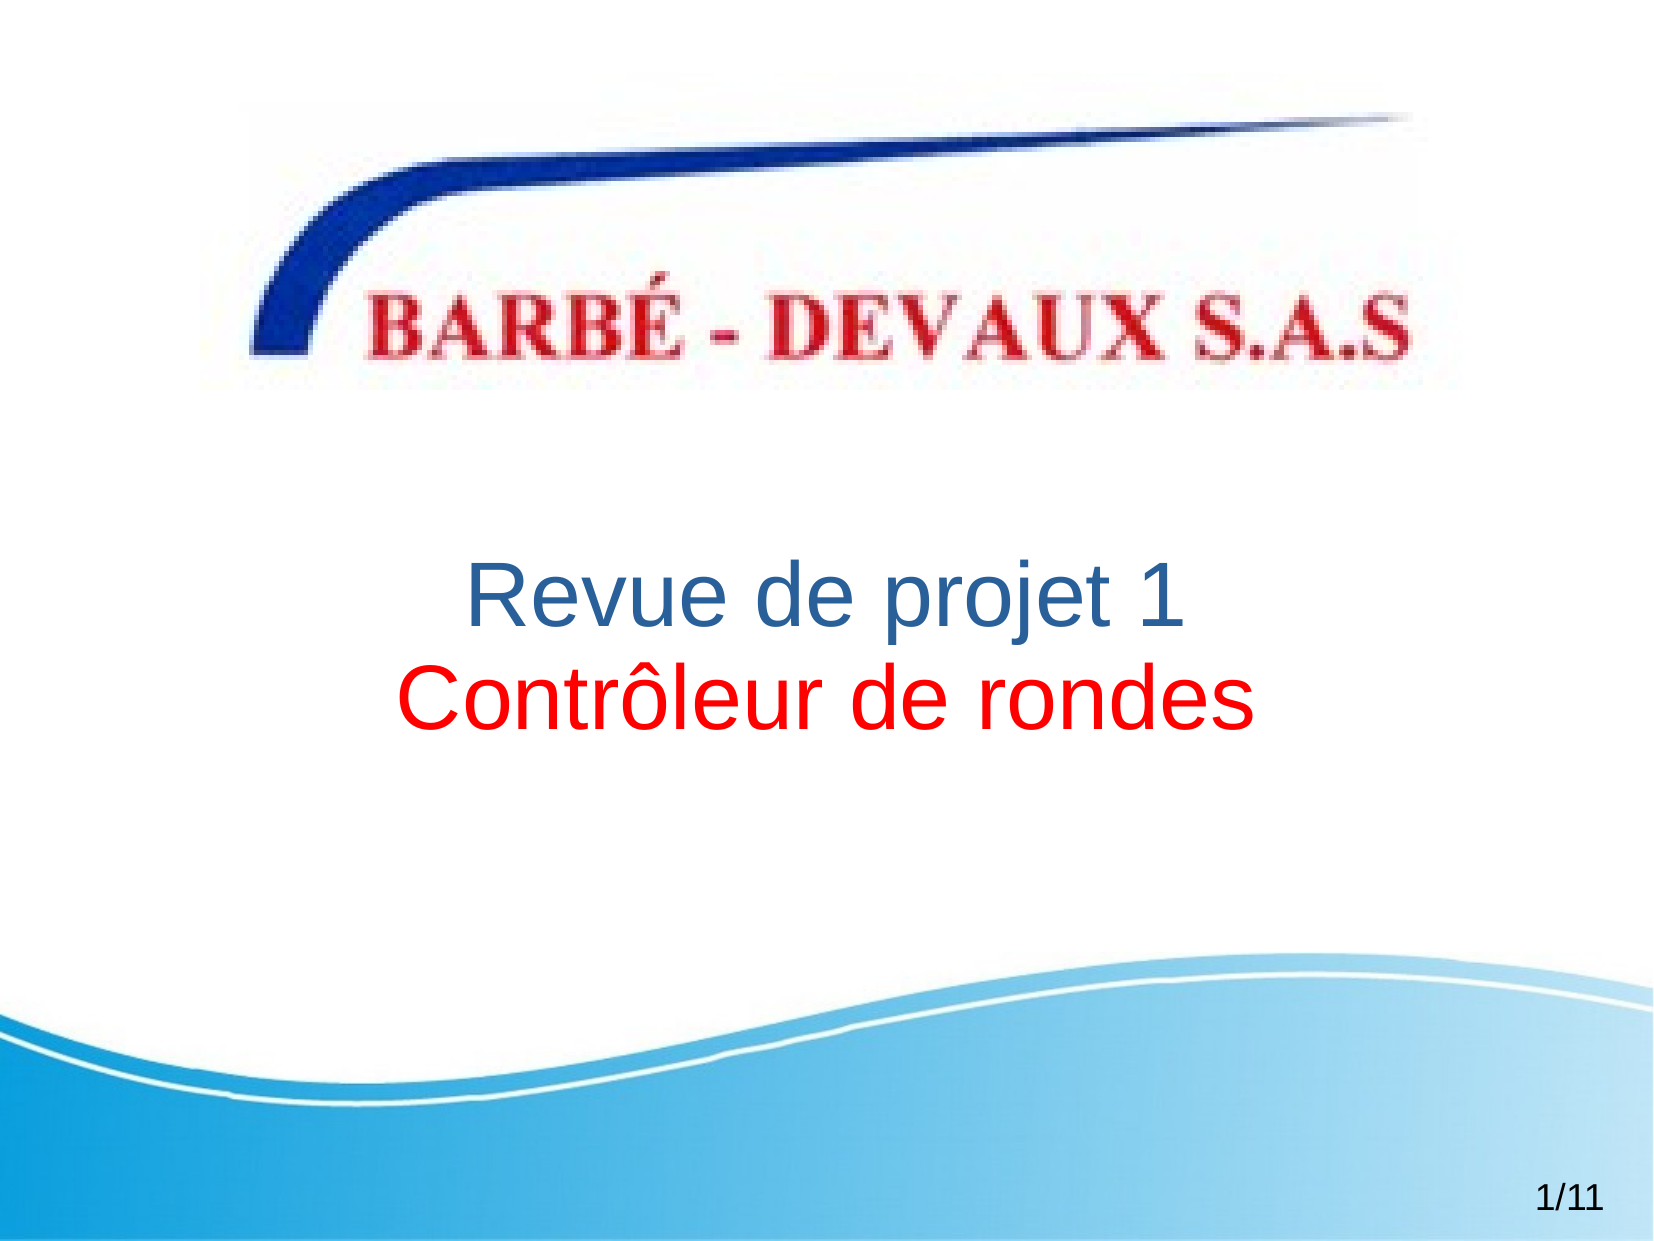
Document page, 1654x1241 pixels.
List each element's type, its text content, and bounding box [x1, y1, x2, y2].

picture [200, 73, 1463, 390]
text_box <numéro>/11 [1520, 1169, 1654, 1240]
picture [0, 952, 1654, 1241]
title Revue de projet 1 Contrôleur de rondes [0, 525, 1654, 768]
